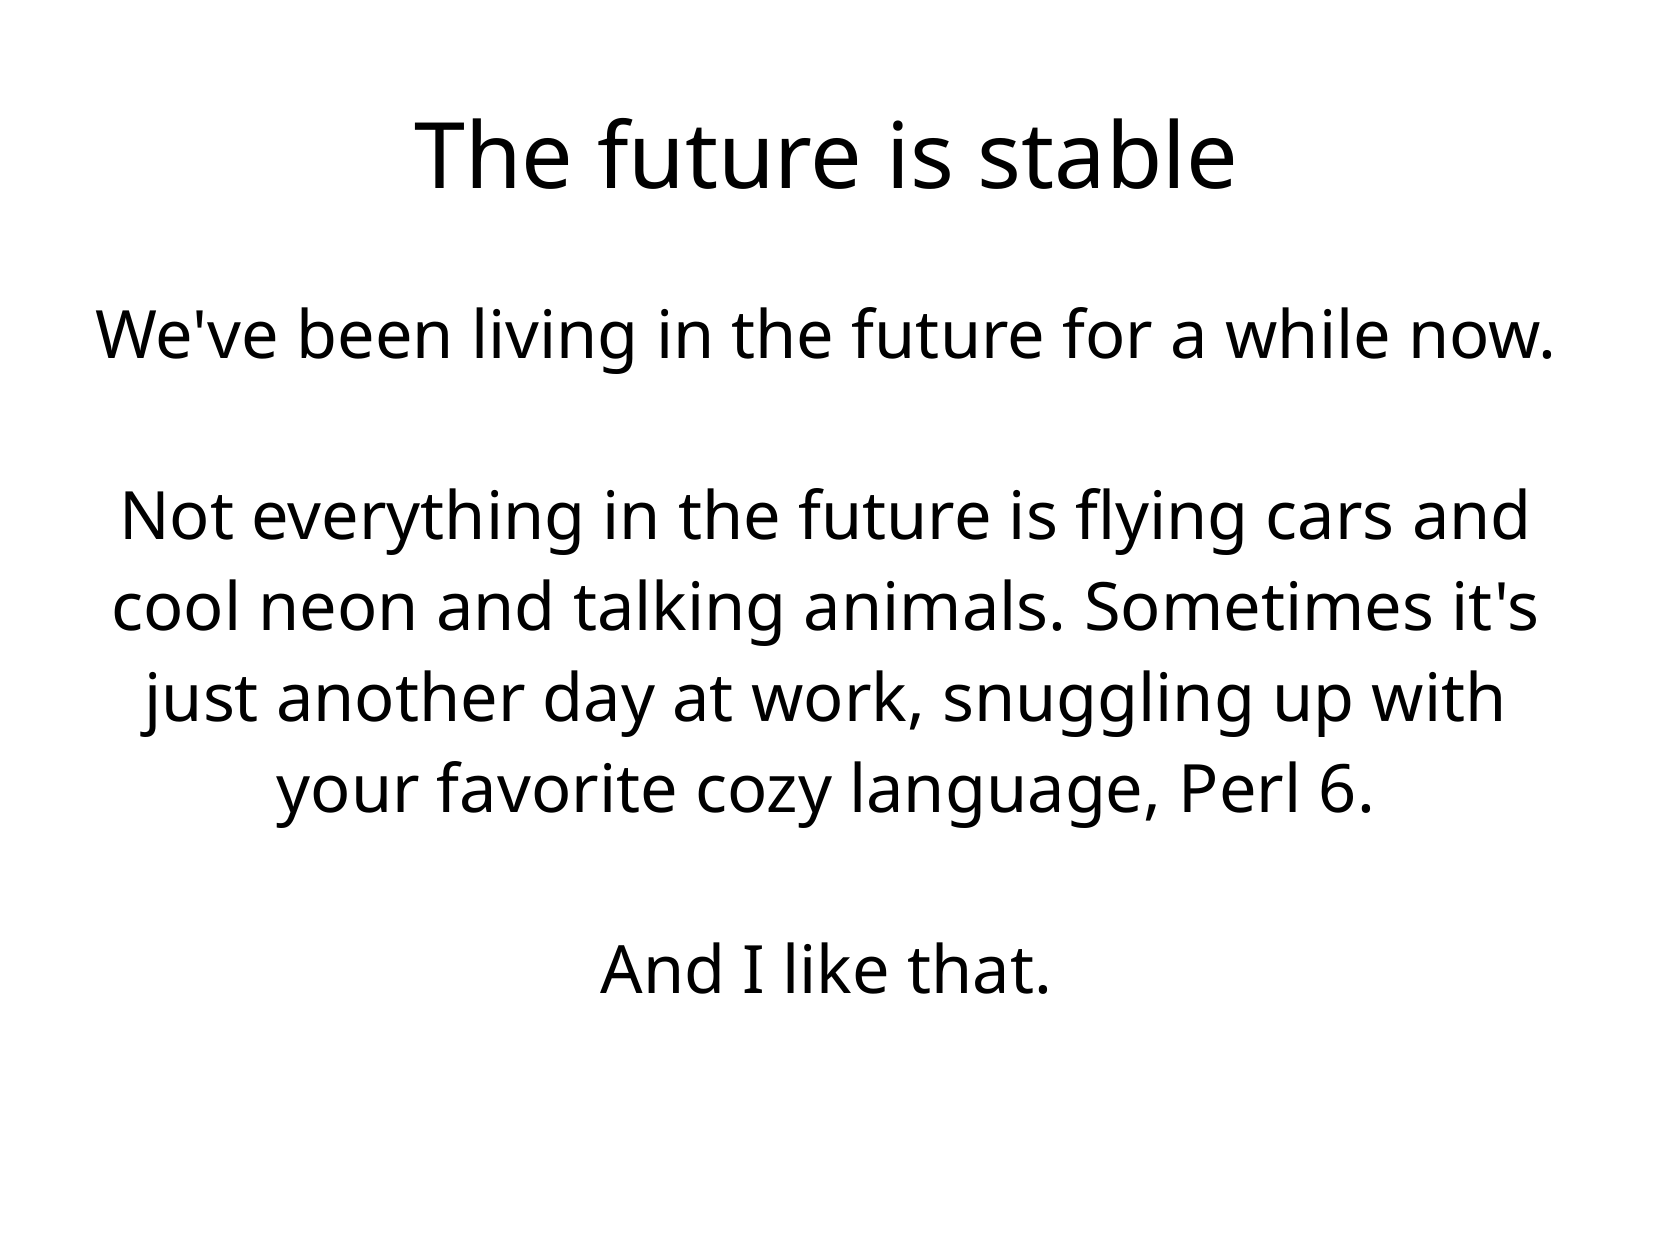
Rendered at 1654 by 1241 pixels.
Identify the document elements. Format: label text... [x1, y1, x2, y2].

subtitle We've been living in the future for a while now. Not everything in the future is flying cars and cool neon and talking animals. Sometimes it's just another day at work, snuggling up with your favorite cozy language, Perl 6. And I like that. [82, 12, 1571, 1241]
